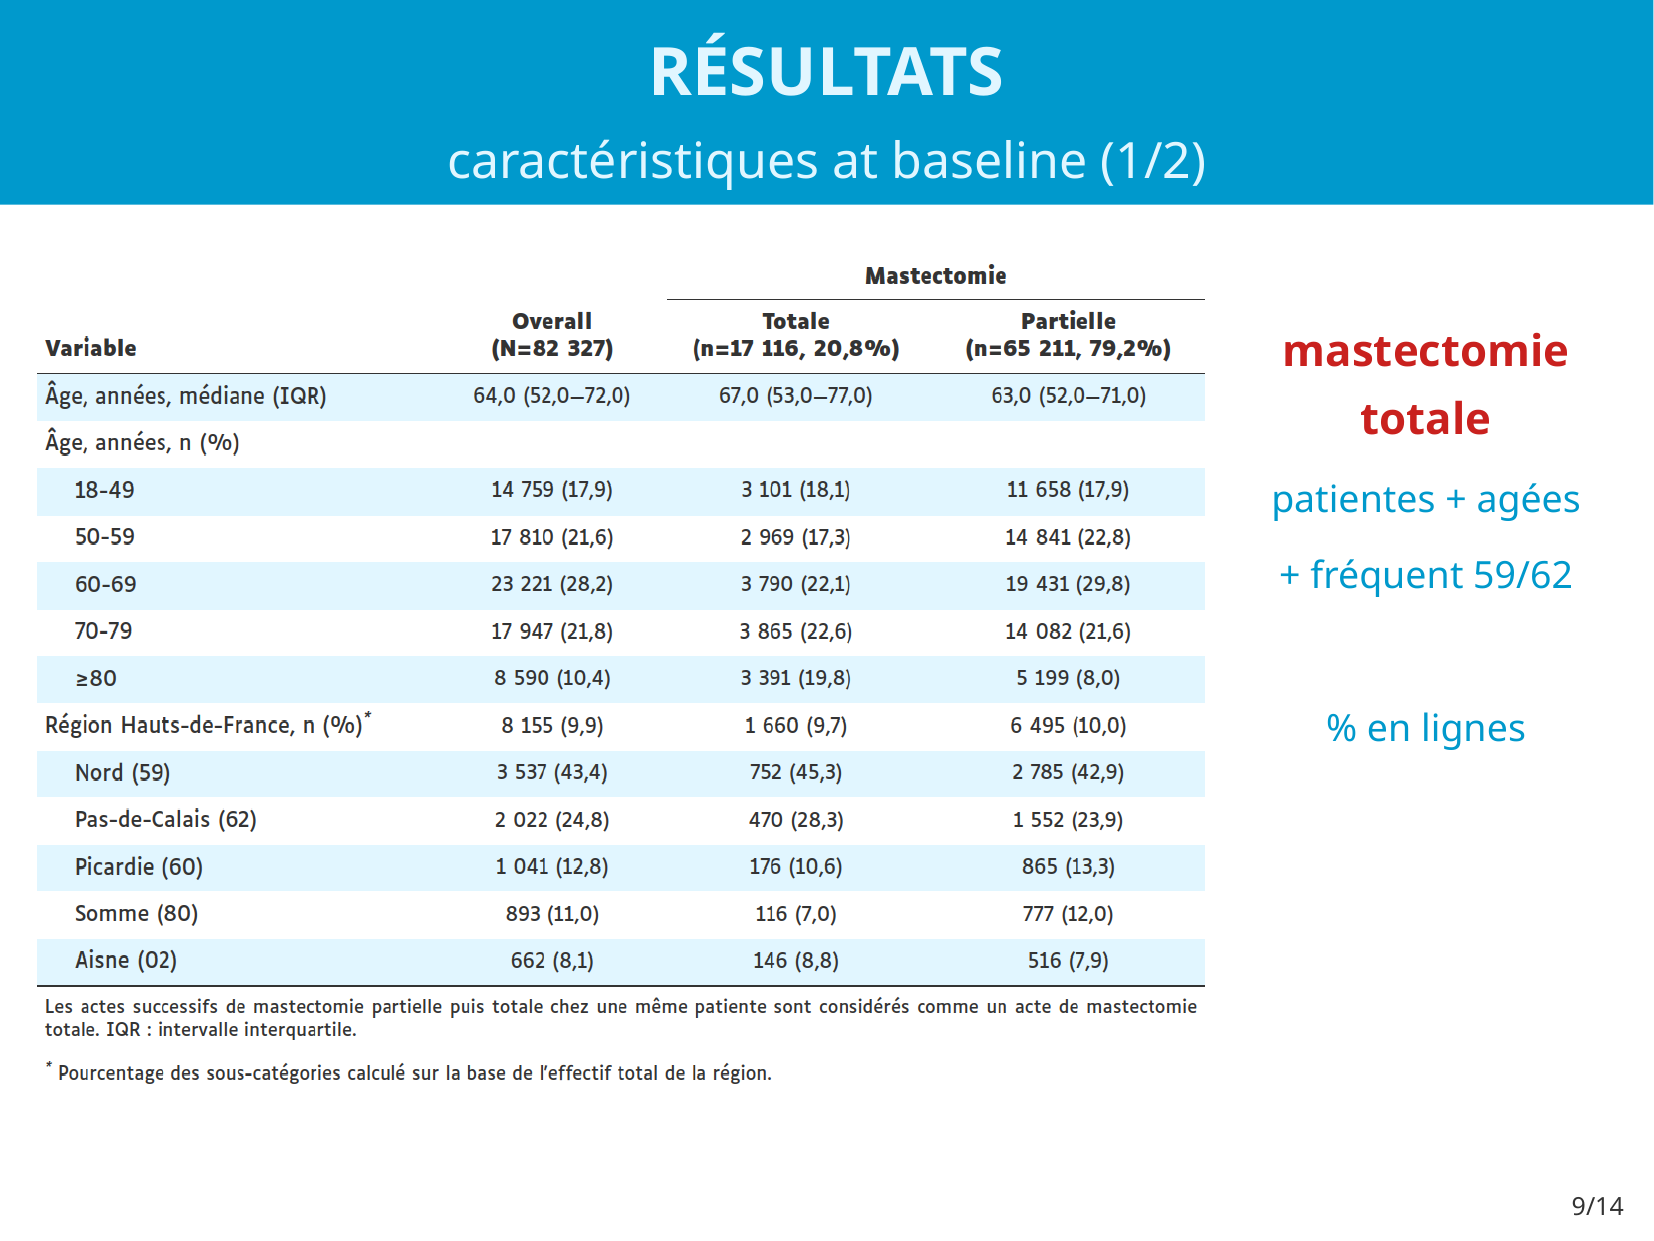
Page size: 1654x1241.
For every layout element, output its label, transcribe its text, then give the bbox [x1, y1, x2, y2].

picture [10, 249, 1229, 1105]
title RÉSULTATS caractéristiques at baseline (1/2) [0, 0, 1654, 205]
text_box mastectomie totale patientes + agées + fréquent 59/62 % en lignes [1216, 384, 1636, 679]
